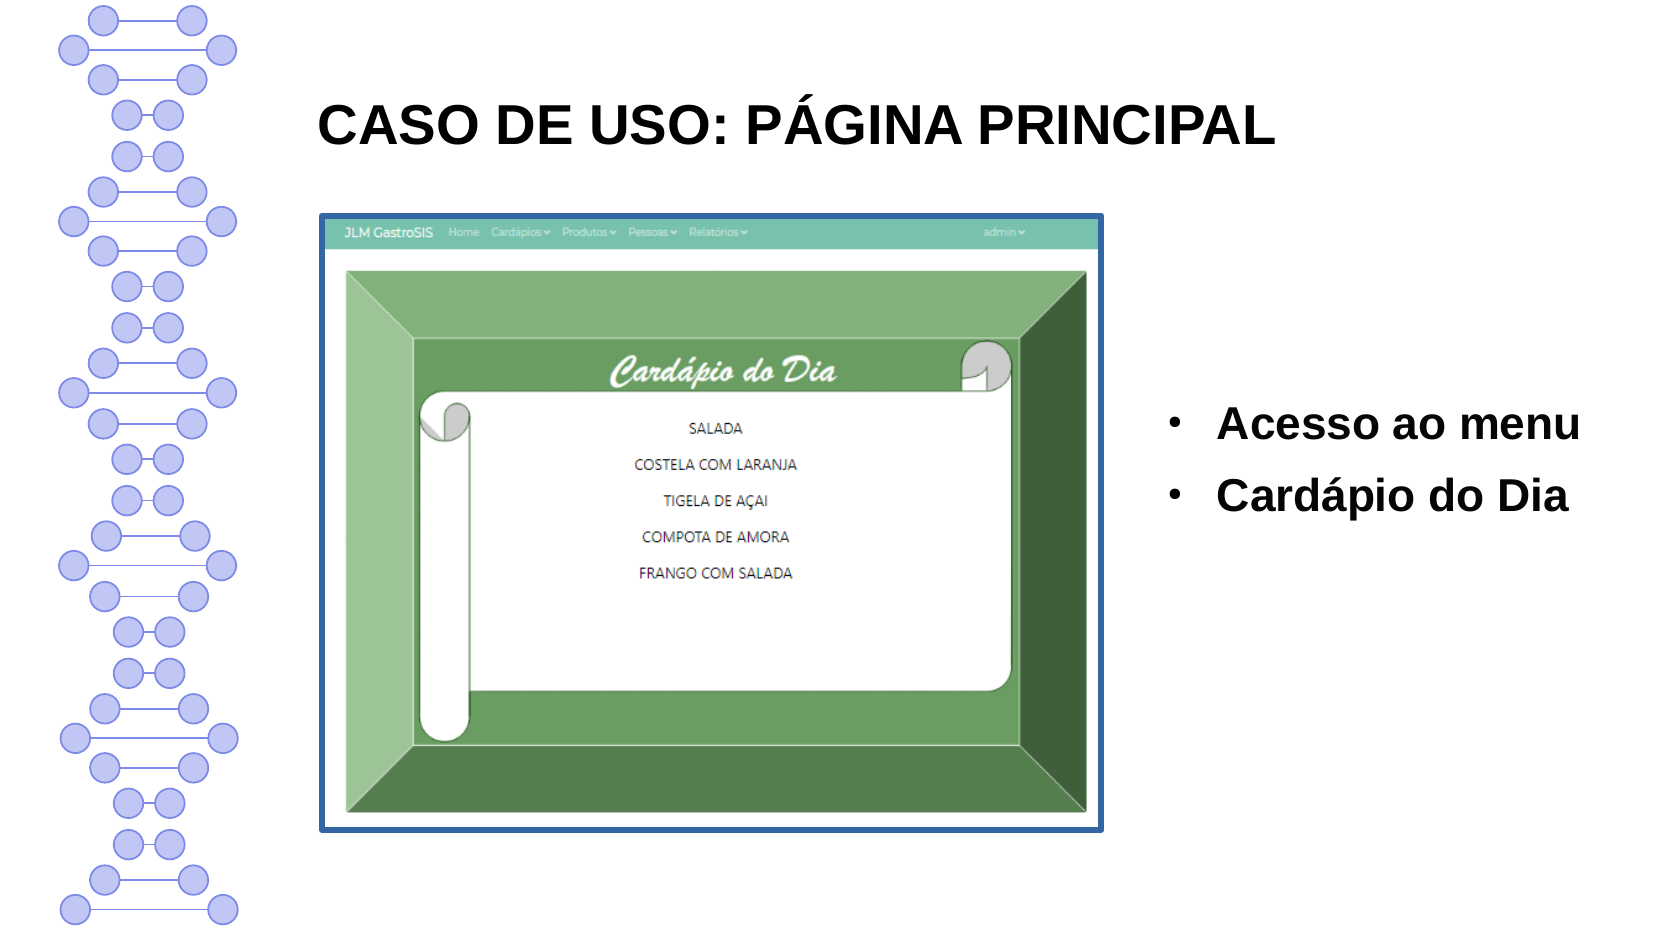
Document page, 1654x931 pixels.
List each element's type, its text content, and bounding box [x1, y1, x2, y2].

title Caso de Uso: página principal [88, 73, 1506, 178]
picture [324, 218, 1099, 827]
list Acesso ao menu Cardápio do Dia [1151, 397, 1607, 562]
